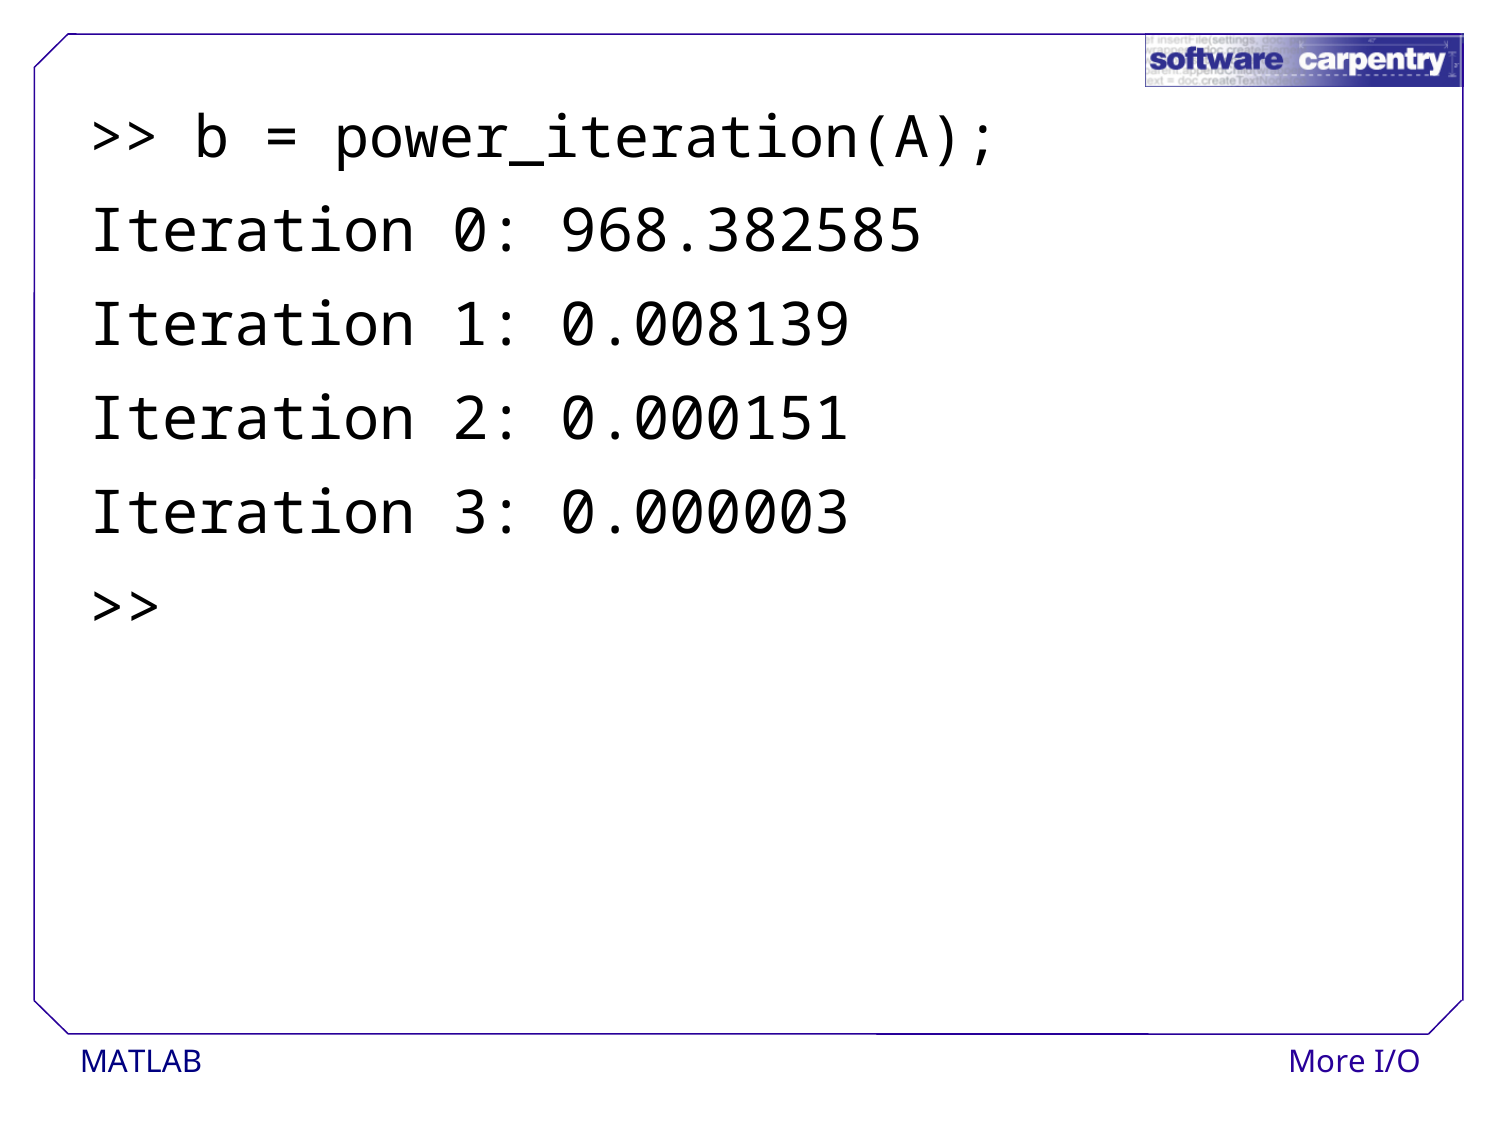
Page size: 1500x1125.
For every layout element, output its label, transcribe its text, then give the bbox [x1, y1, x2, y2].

list >> b = power_iteration(A); Iteration 0: 968.382585 Iteration 1: 0.008139 Iteration 2: 0.000151 Iteration 3: 0.000003 >> [75, 99, 1426, 1013]
picture [1145, 33, 1464, 87]
